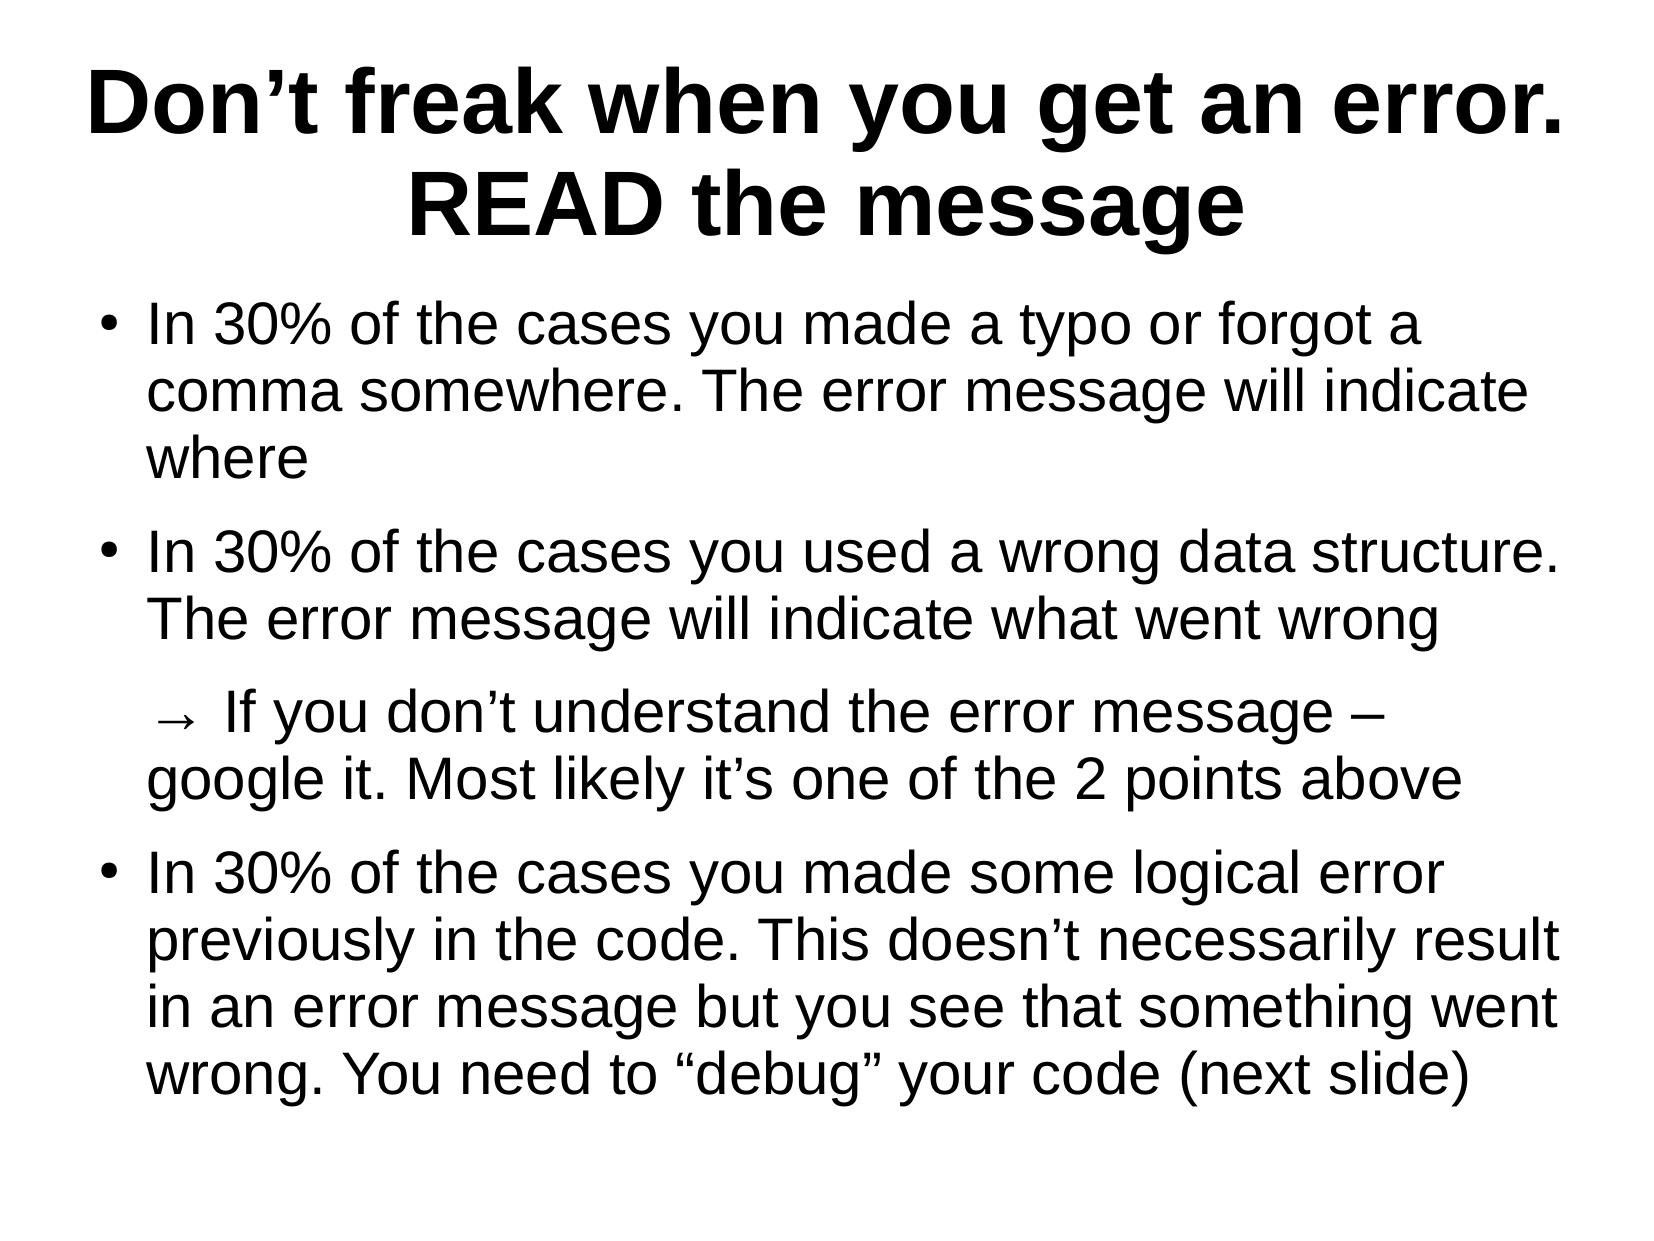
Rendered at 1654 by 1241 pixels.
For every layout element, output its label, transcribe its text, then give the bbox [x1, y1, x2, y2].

list In 30% of the cases you made a typo or forgot a comma somewhere. The error message will indicate where In 30% of the cases you used a wrong data structure. The error message will indicate what went wrong → If you don’t understand the error message – google it. Most likely it’s one of the 2 points above In 30% of the cases you made some logical error previously in the code. This doesn’t necessarily result in an error message but you see that something went wrong. You need to “debug” your code (next slide) [82, 290, 1571, 1111]
title Don’t freak when you get an error. READ the message [82, 49, 1571, 257]
